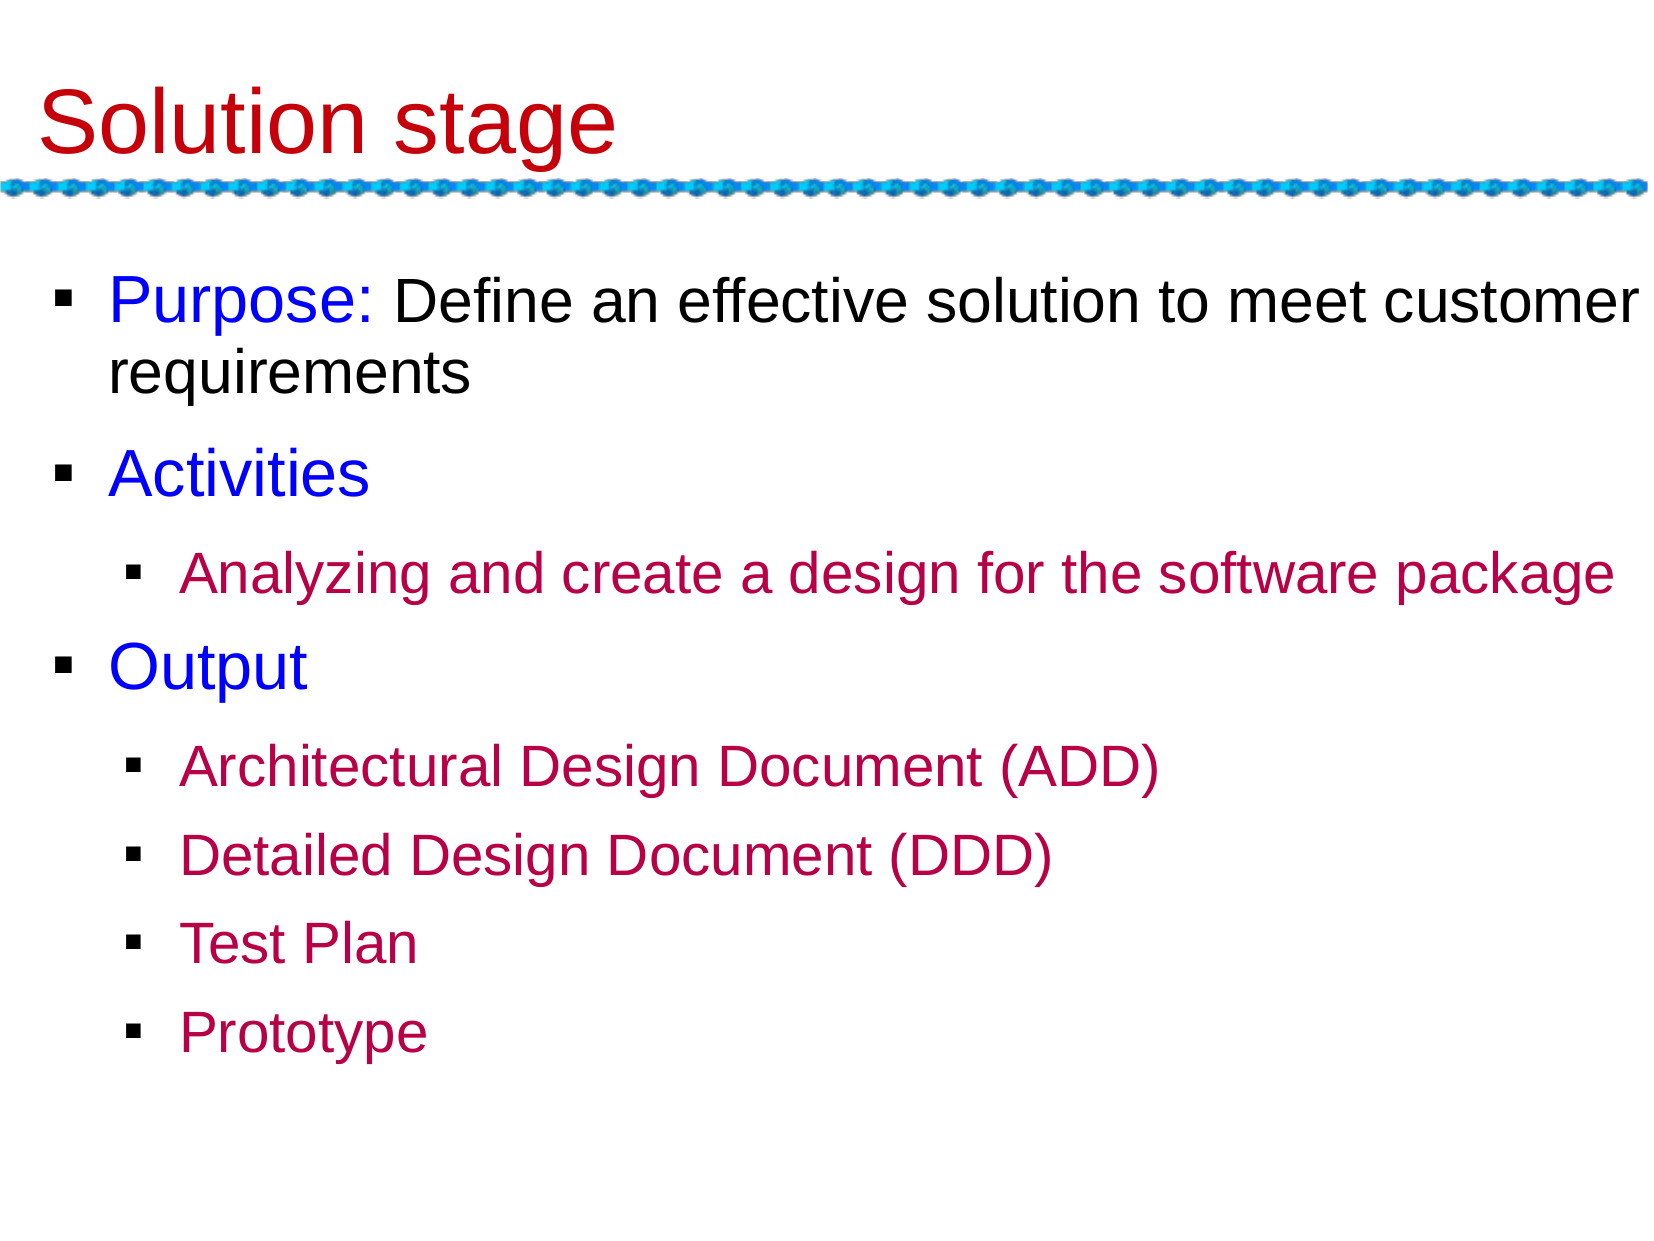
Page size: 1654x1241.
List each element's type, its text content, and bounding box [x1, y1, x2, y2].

list Purpose: Define an effective solution to meet customer requirements Activities Analyzing and create a design for the software package Output Architectural Design Document (ADD) Detailed Design Document (DDD) Test Plan Prototype [37, 262, 1651, 1163]
picture [0, 178, 37, 199]
title Solution stage [37, 37, 1651, 208]
